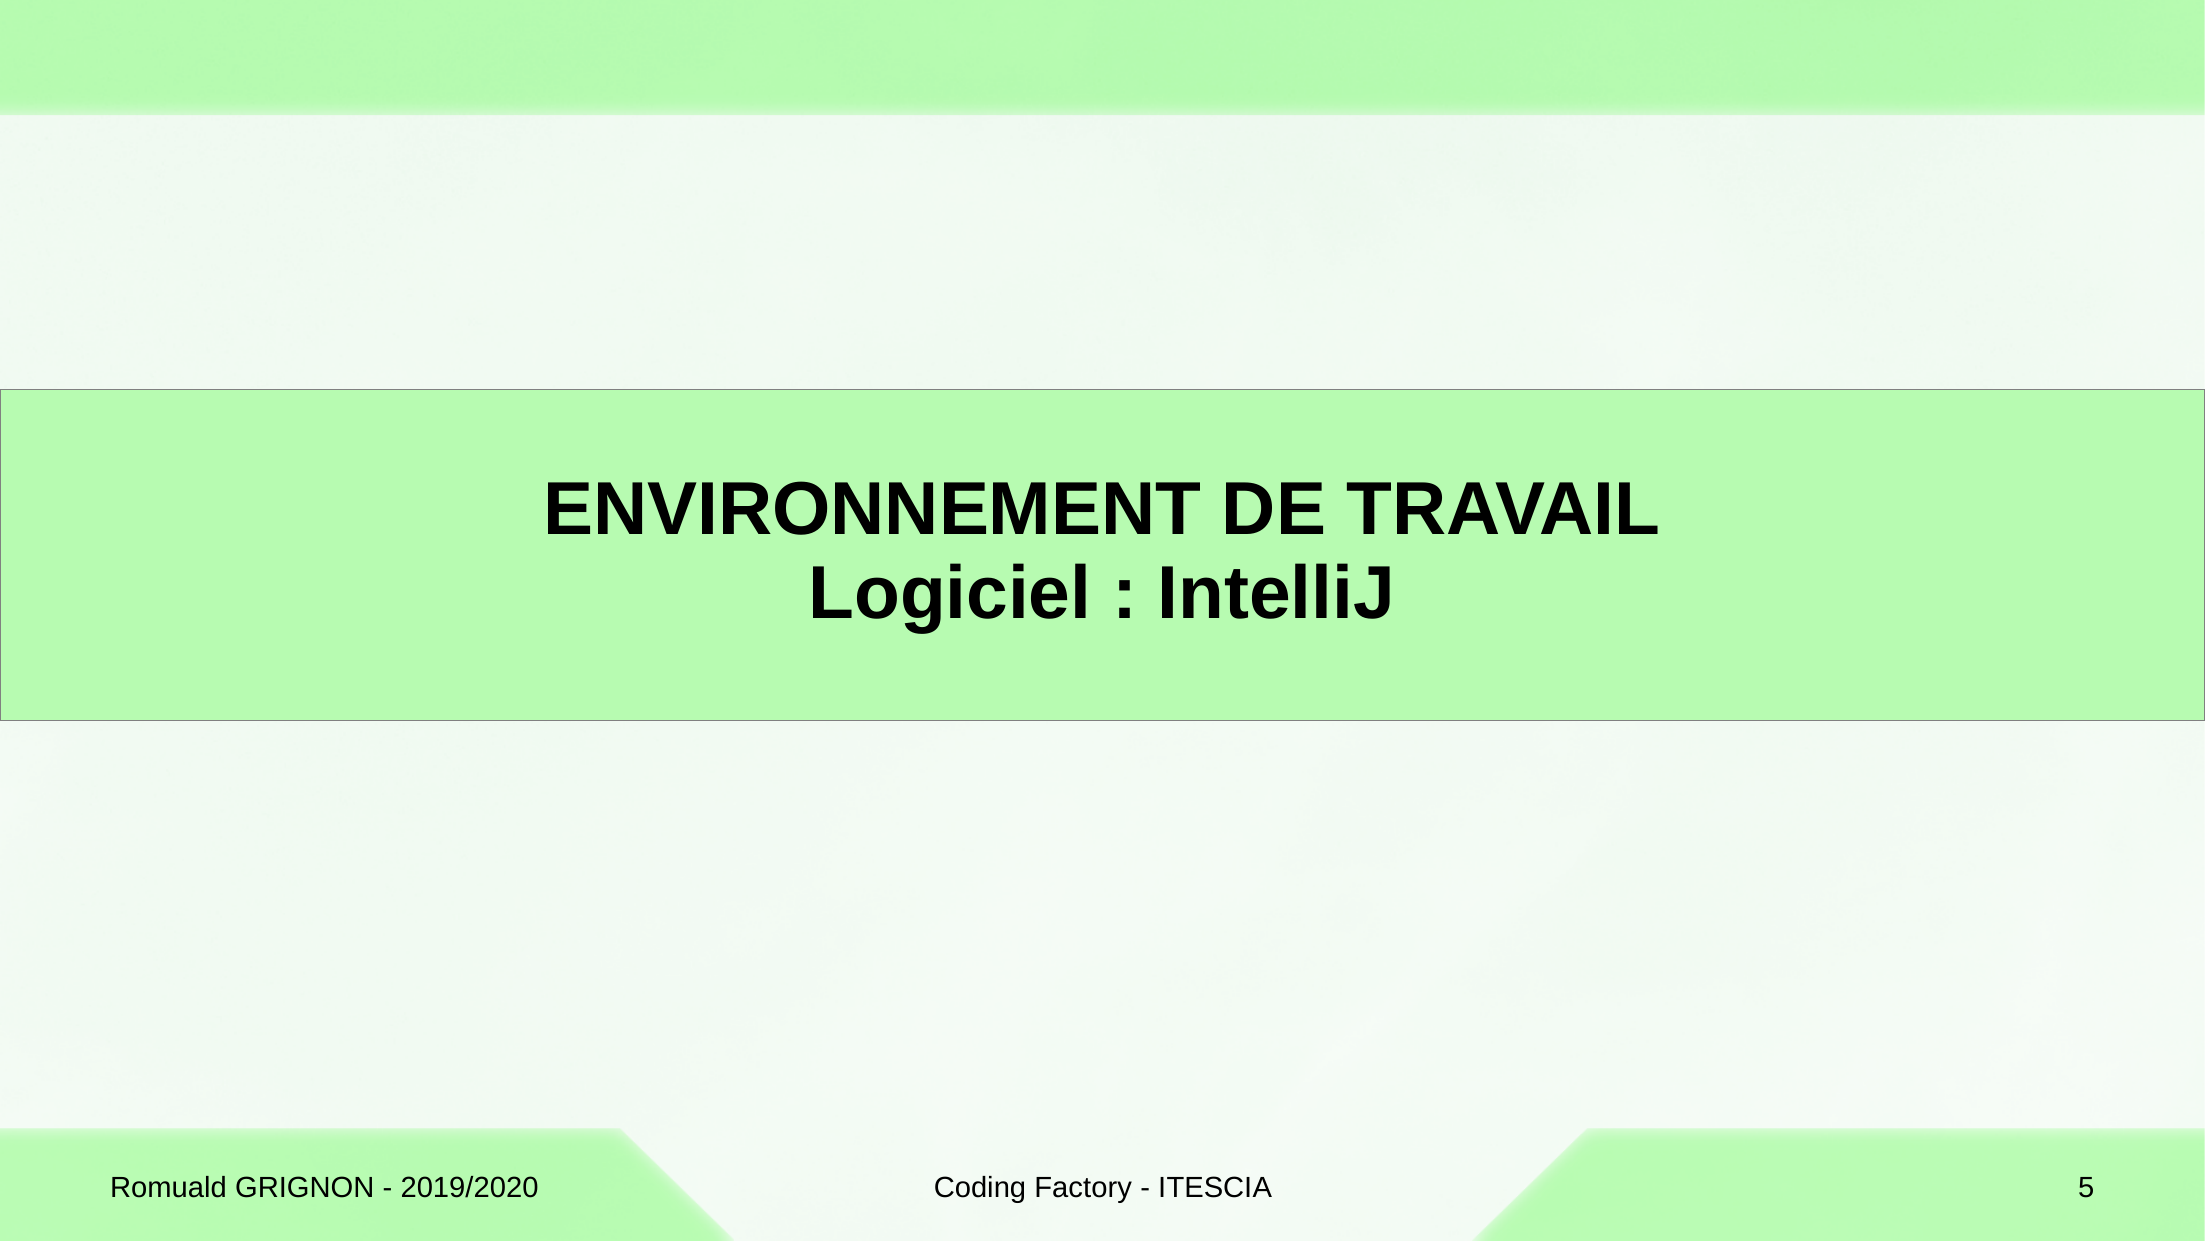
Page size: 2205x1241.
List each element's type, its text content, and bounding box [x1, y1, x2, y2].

subtitle ENVIRONNEMENT DE TRAVAIL Logiciel : IntelliJ [110, 25, 2095, 1085]
picture [0, 0, 2205, 389]
text_box [0, 389, 110, 721]
picture [0, 721, 2205, 1241]
text_box [2095, 389, 2205, 721]
